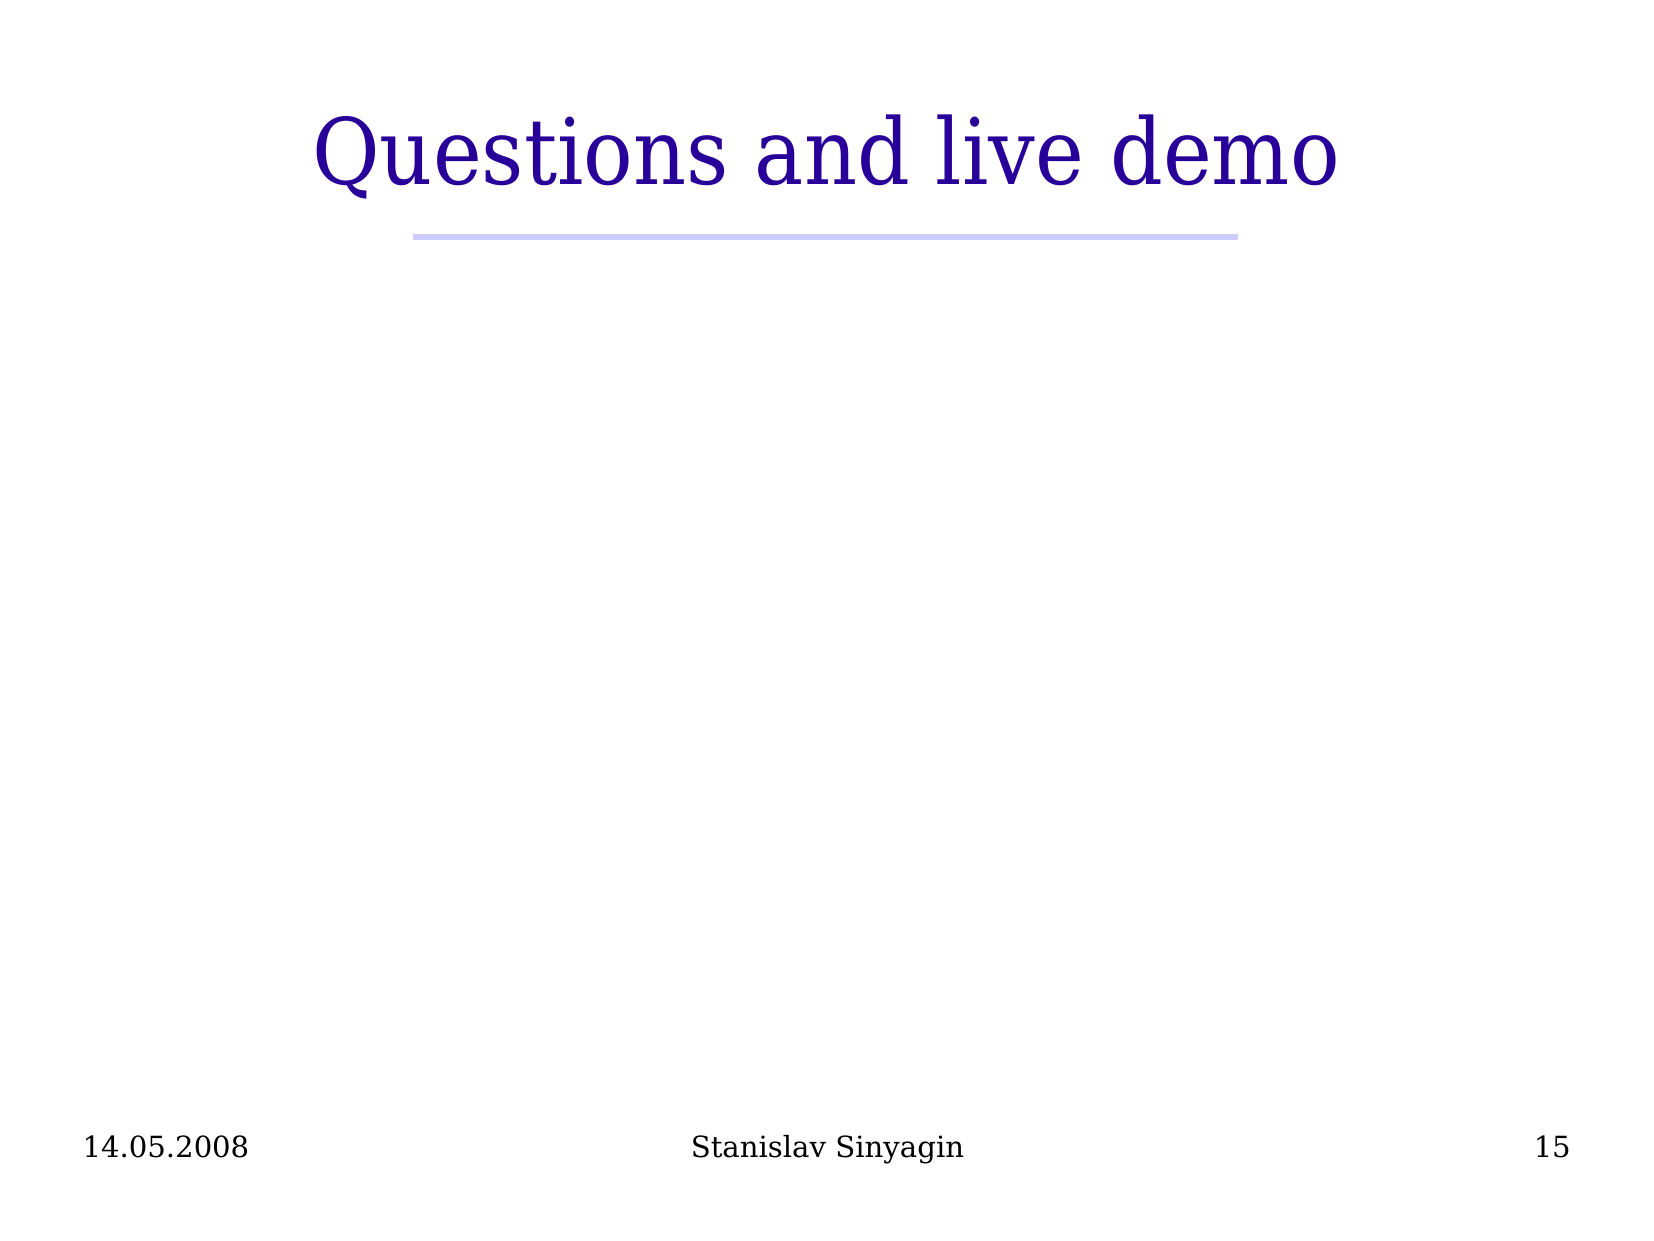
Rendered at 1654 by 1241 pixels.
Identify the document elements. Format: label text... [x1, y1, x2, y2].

title Questions and live demo [82, 49, 1571, 257]
